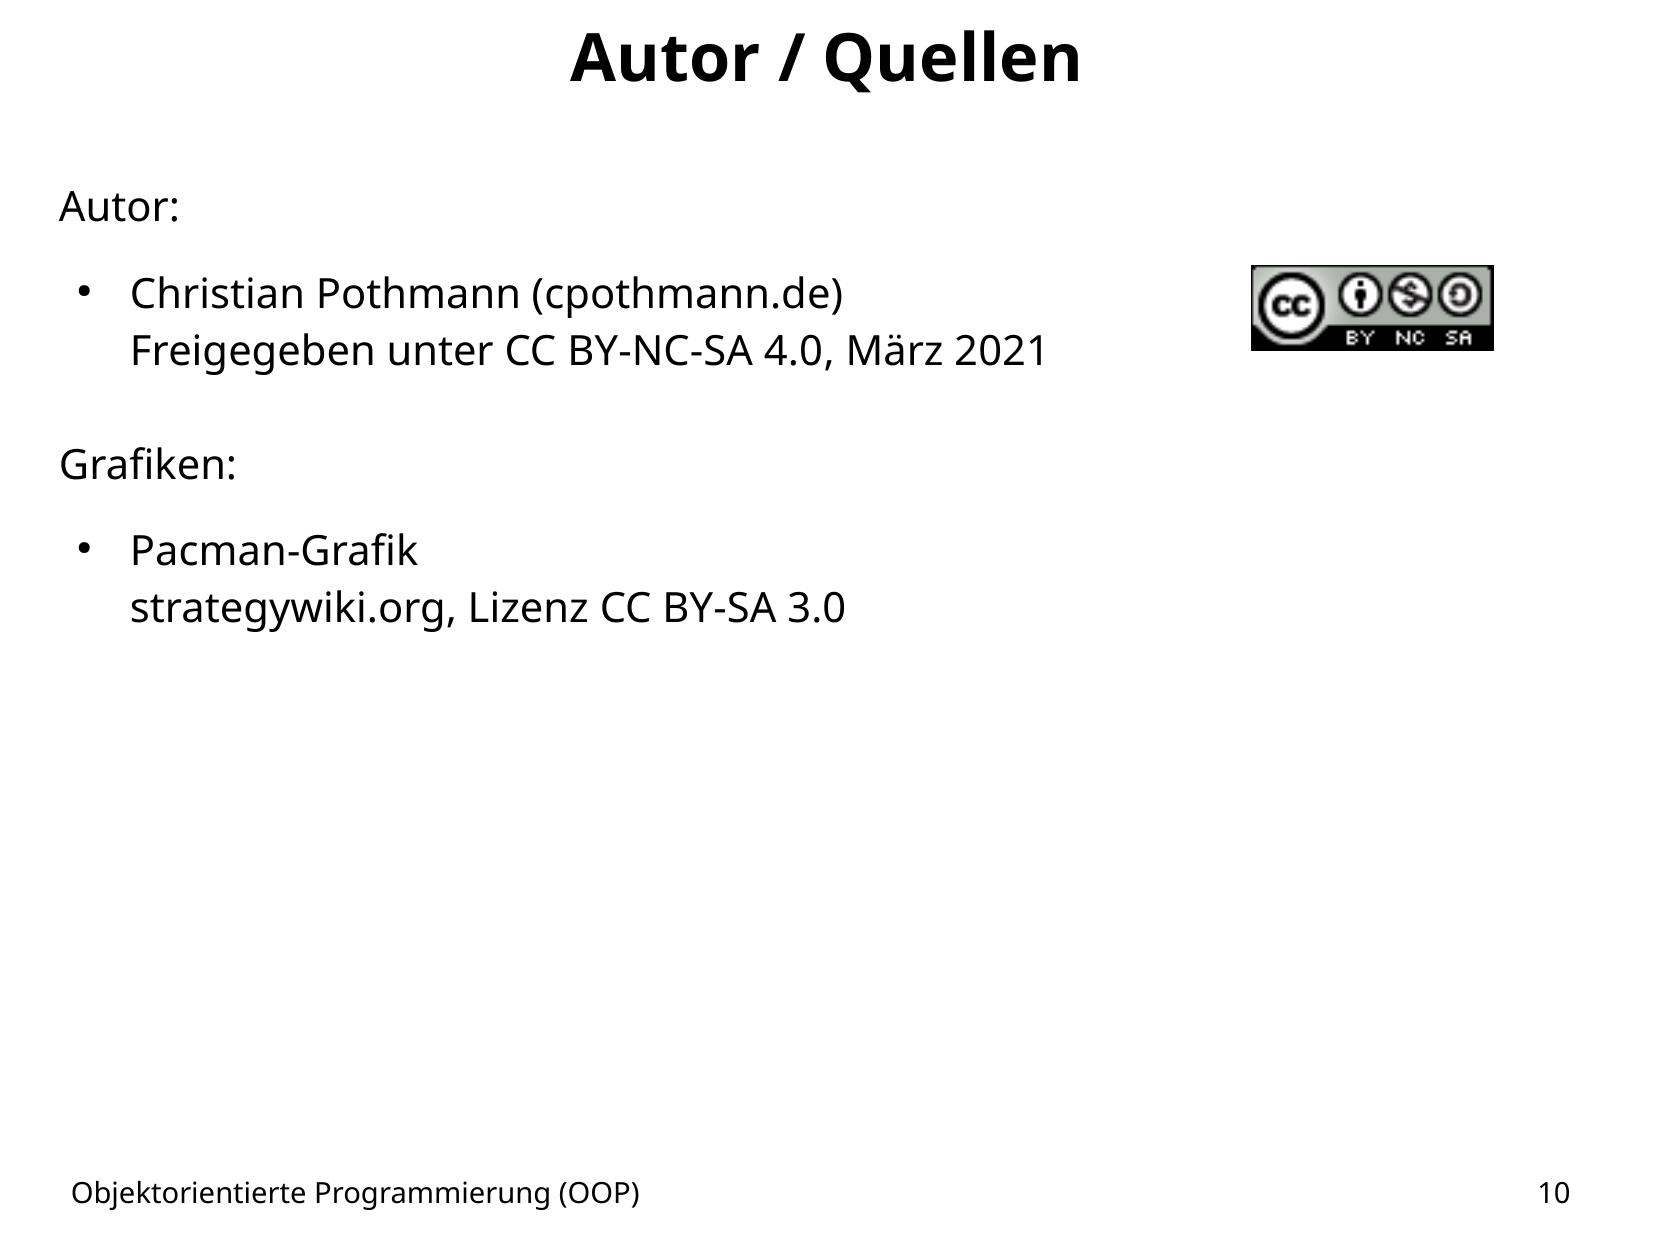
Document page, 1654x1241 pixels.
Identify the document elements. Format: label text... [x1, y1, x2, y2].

title Autor / Quellen [0, 5, 1654, 107]
list Autor: Christian Pothmann (cpothmann.de) Freigegeben unter CC BY-NC-SA 4.0, März 2021 Grafiken: Pacman-Grafik strategywiki.org, Lizenz CC BY-SA 3.0 [59, 177, 1583, 1146]
picture [1251, 265, 1494, 351]
